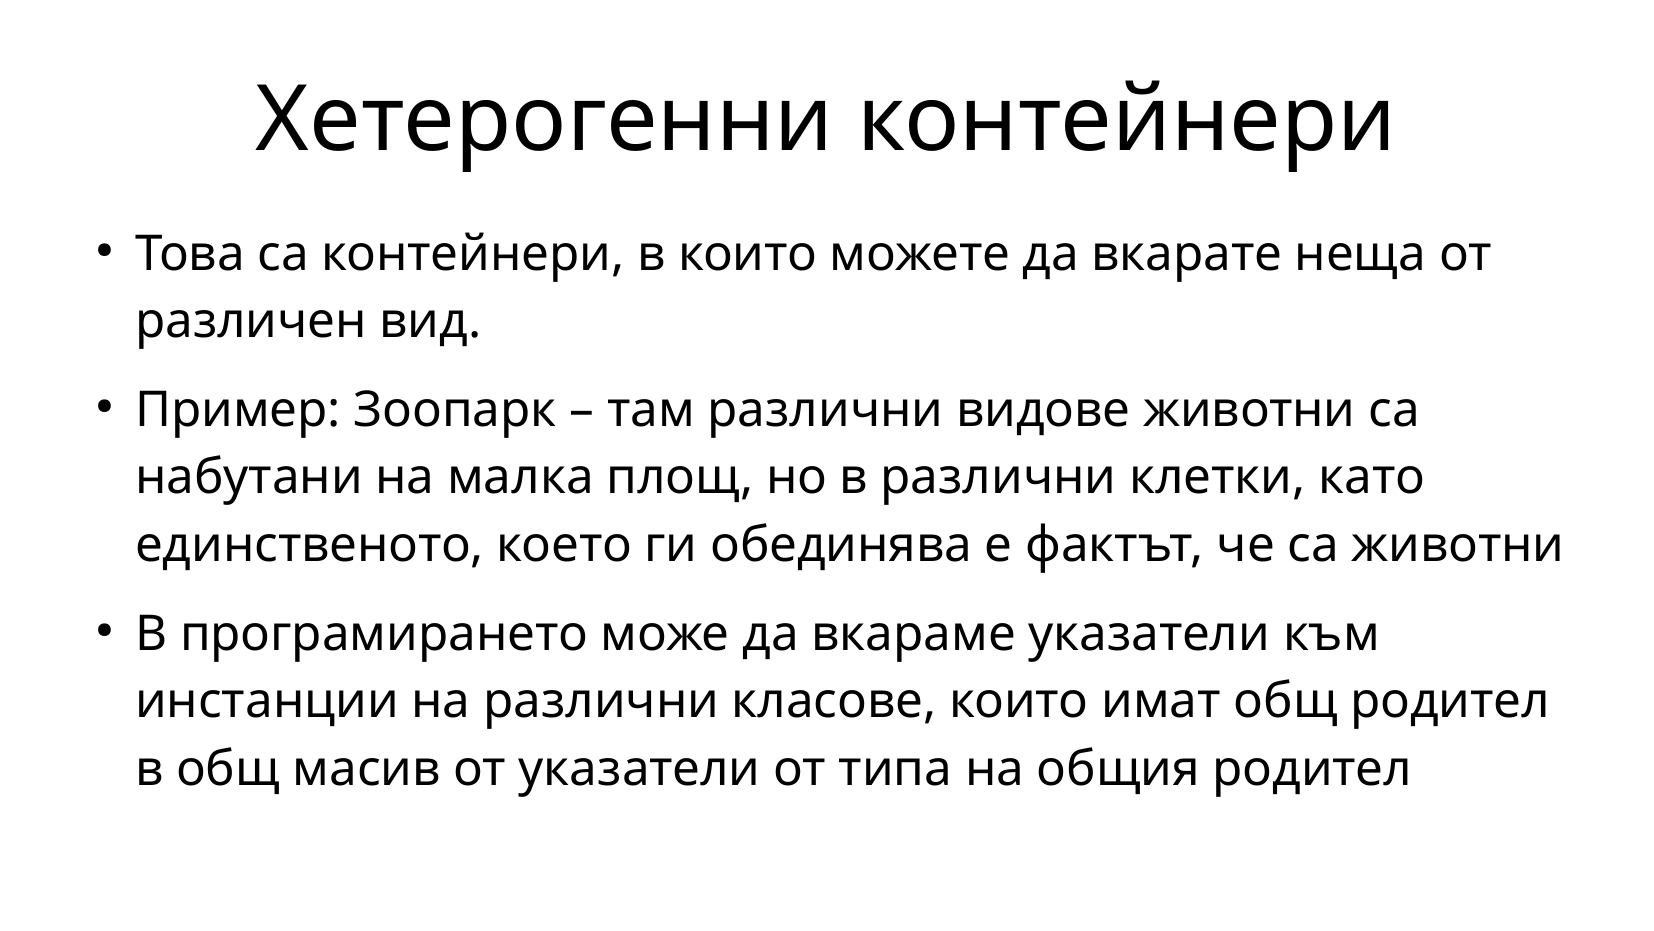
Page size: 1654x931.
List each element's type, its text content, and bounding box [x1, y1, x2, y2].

title Хетерогенни контейнери [82, 37, 1571, 193]
list Това са контейнери, в които можете да вкарате неща от различен вид. Пример: Зоопарк – там различни видове животни са набутани на малка площ, но в различни клетки, като единственото, което ги обединява е фактът, че са животни В програмирането може да вкараме указатели към инстанции на различни класове, които имат общ родител в общ масив от указатели от типа на общия родител [82, 217, 1571, 863]
